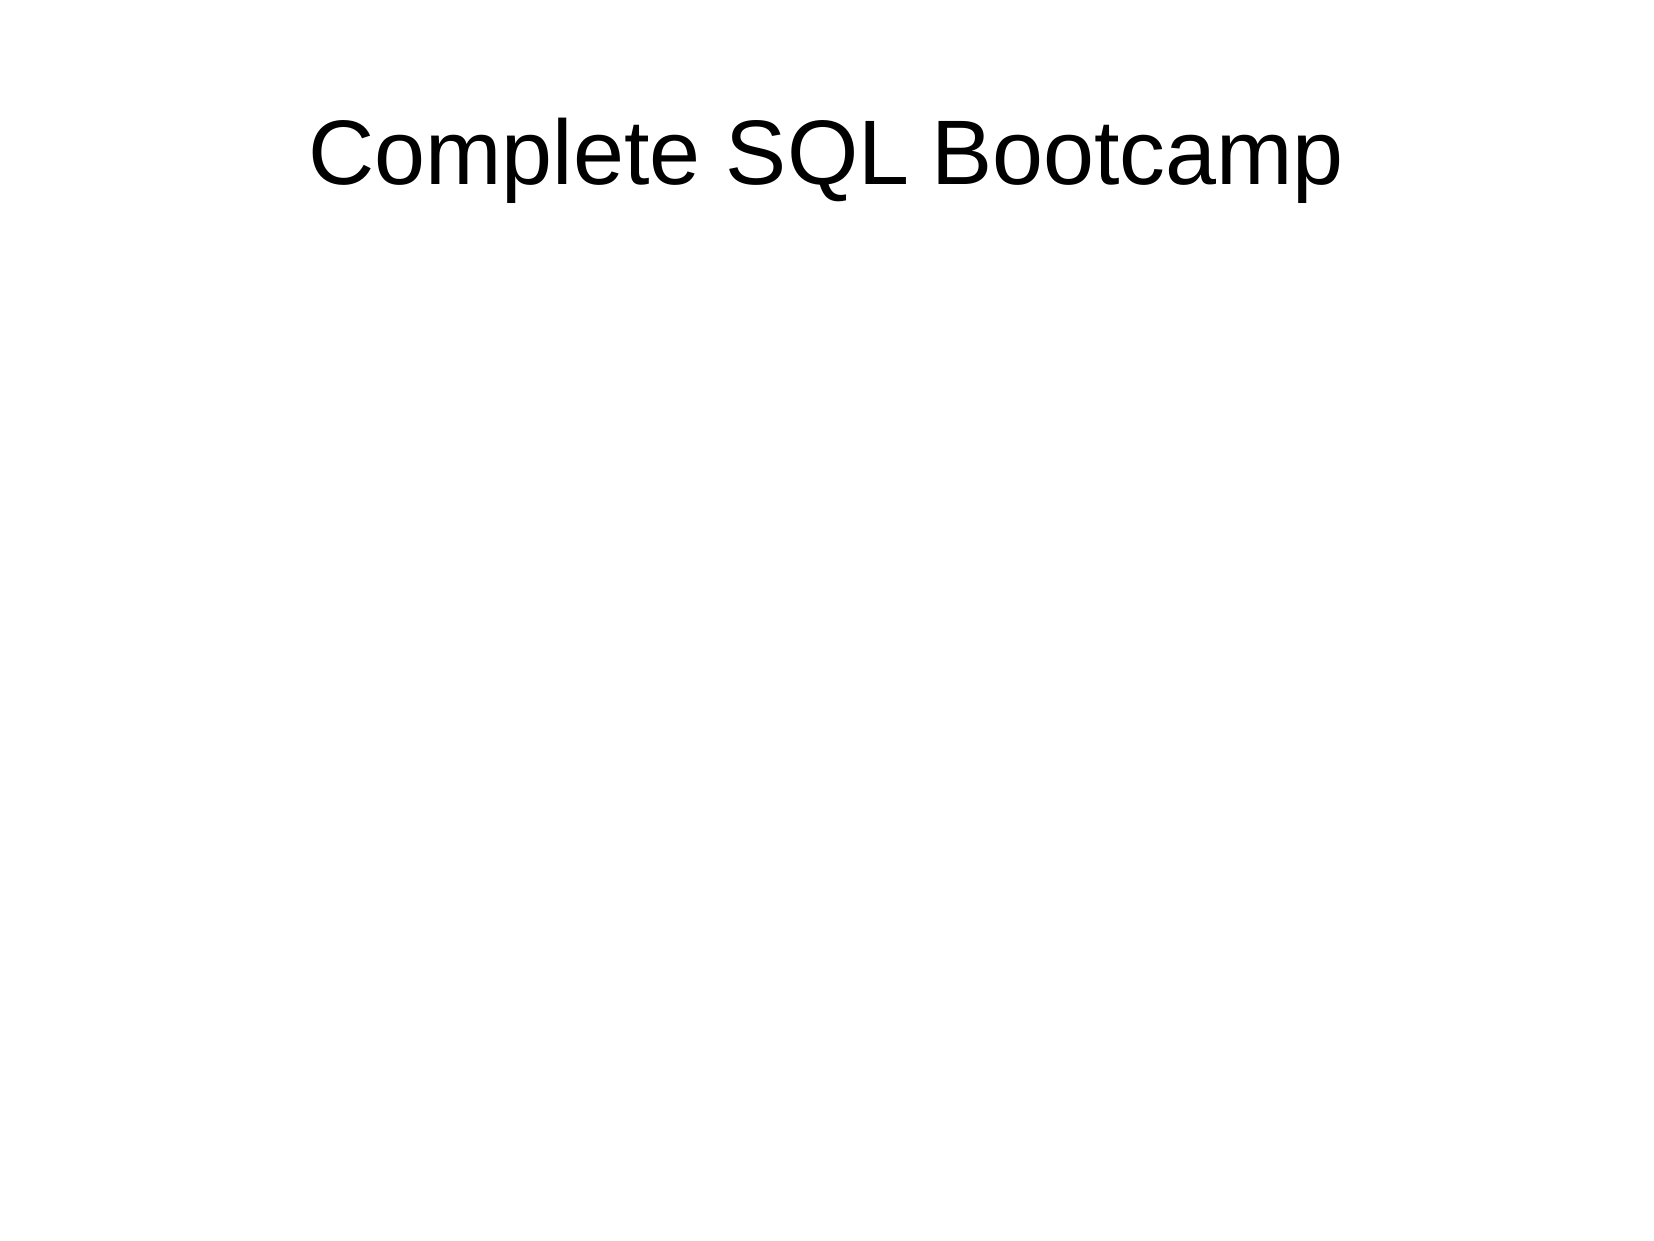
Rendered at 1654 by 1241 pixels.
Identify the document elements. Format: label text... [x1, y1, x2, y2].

title Complete SQL Bootcamp [82, 49, 1571, 257]
